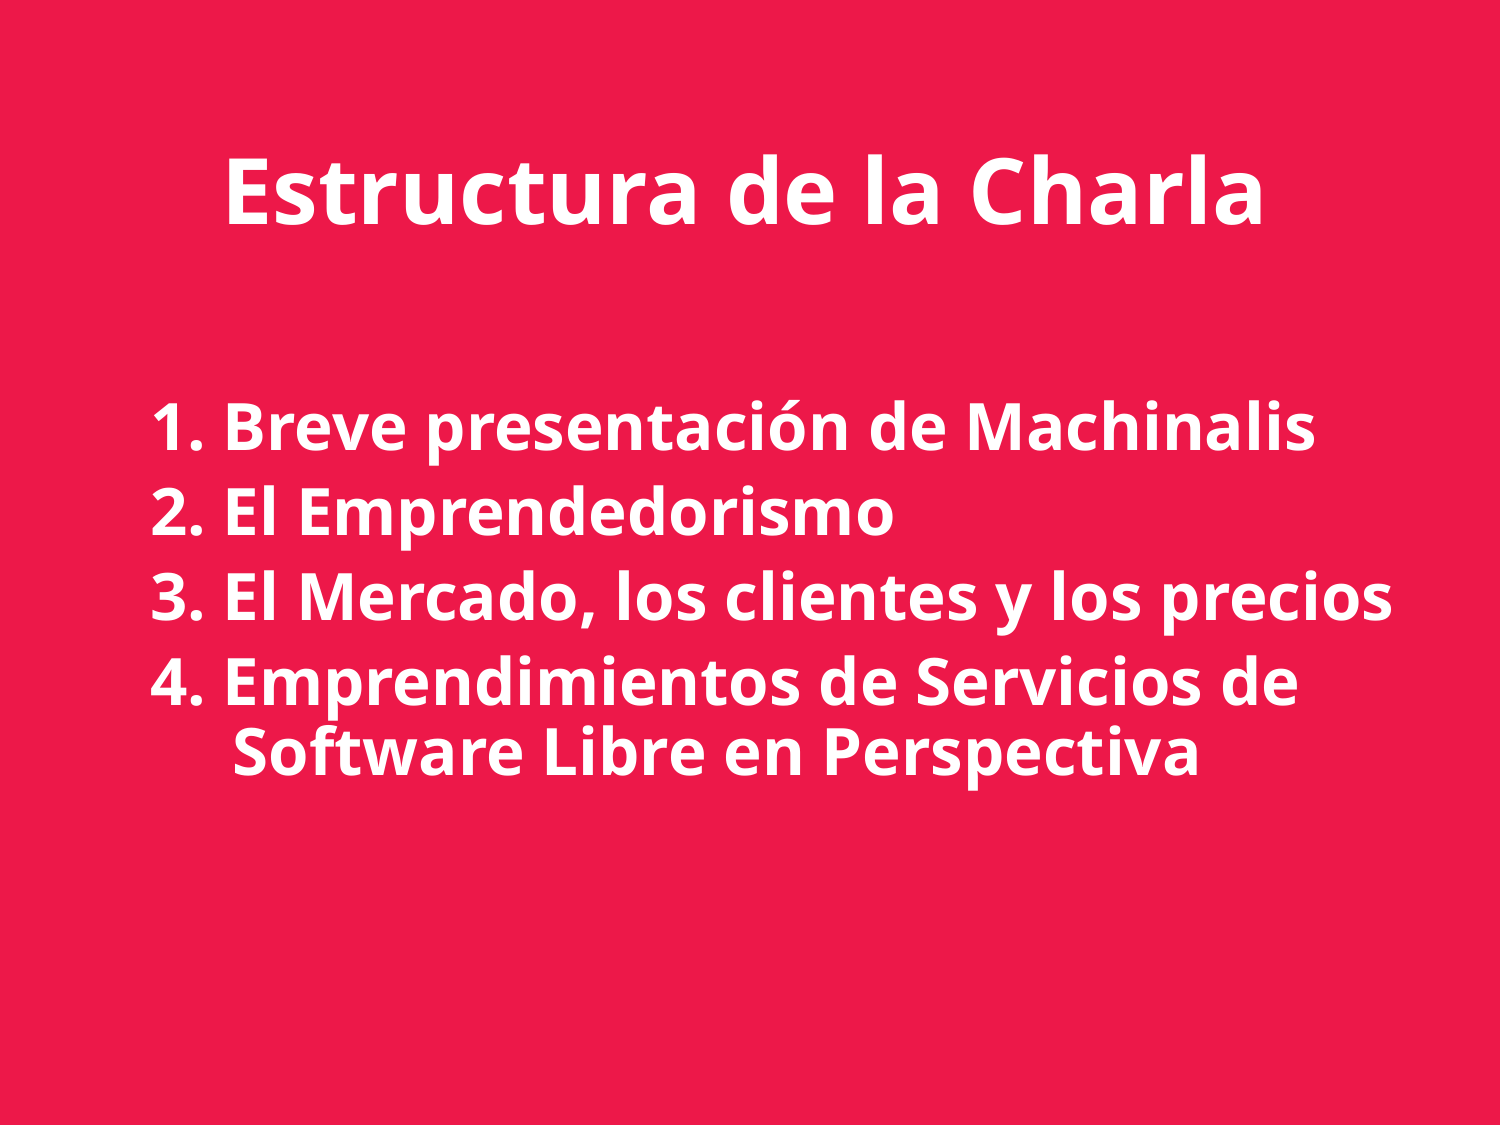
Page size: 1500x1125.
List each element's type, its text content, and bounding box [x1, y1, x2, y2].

list 1. Breve presentación de Machinalis 2. El Emprendedorismo 3. El Mercado, los clientes y los precios 4. Emprendimientos de Servicios de Software Libre en Perspectiva [52, 386, 1433, 863]
title Estructura de la Charla [70, 93, 1421, 282]
